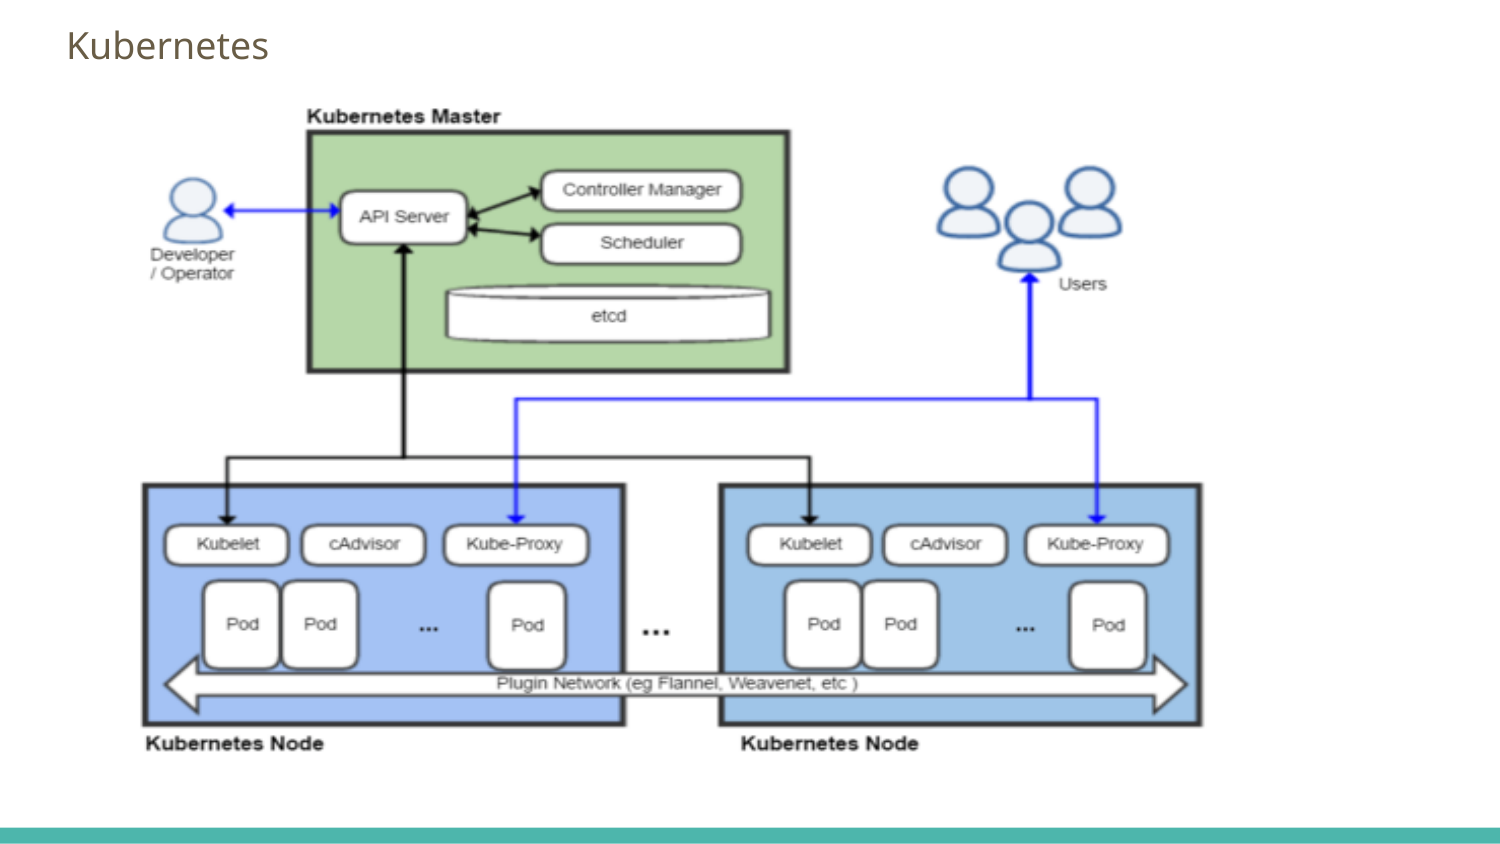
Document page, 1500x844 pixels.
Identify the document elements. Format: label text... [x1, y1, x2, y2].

list Kubernetes [51, 0, 1449, 75]
picture [72, 74, 1290, 818]
